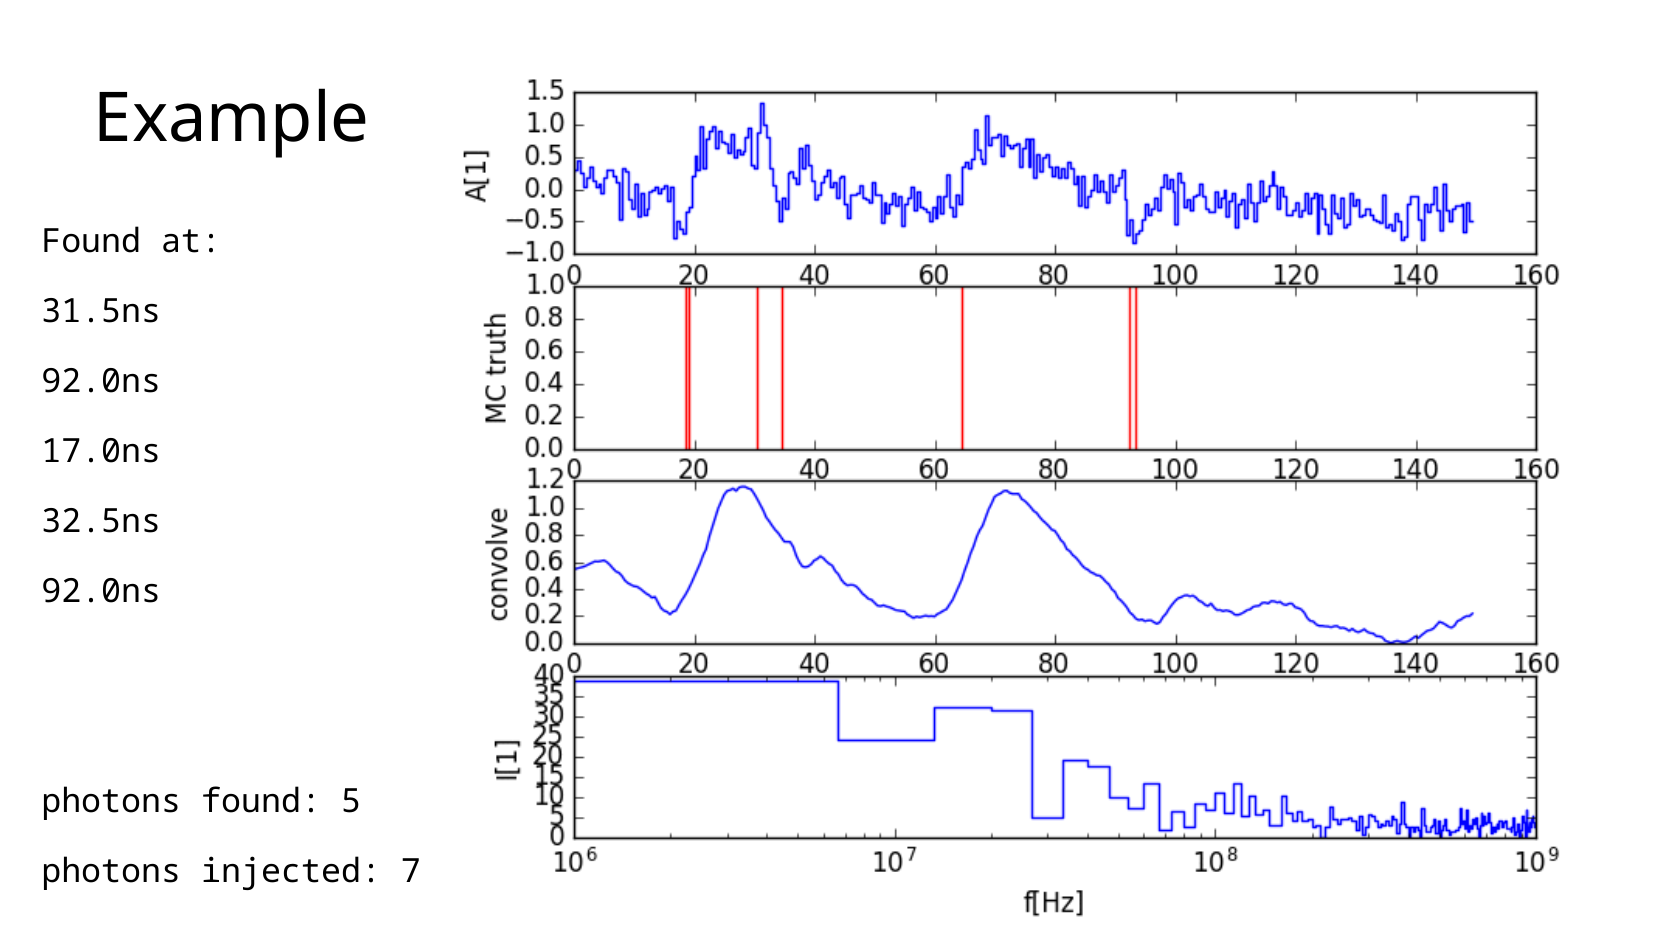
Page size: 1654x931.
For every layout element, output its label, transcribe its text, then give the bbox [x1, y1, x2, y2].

text_box Found at: 31.5ns 92.0ns 17.0ns 32.5ns 92.0ns photons found: 5 photons injected: 7 [26, 209, 446, 902]
picture [419, 0, 1654, 931]
title Example [82, 37, 381, 193]
